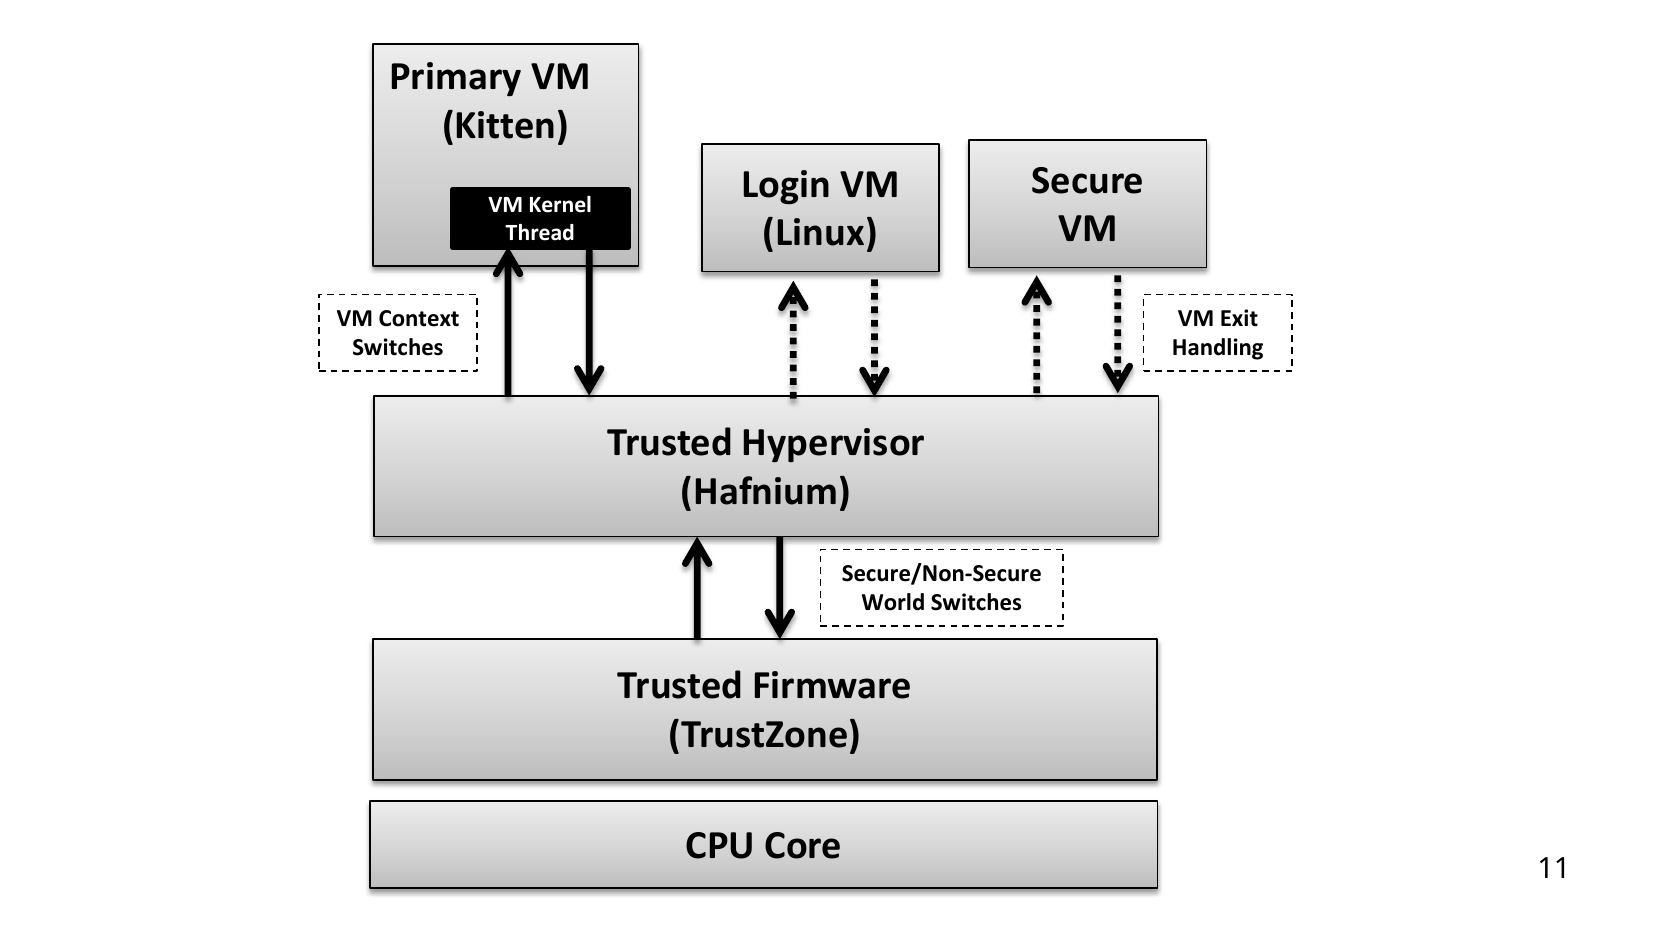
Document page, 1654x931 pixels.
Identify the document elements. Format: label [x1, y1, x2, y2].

picture [317, 37, 1294, 906]
